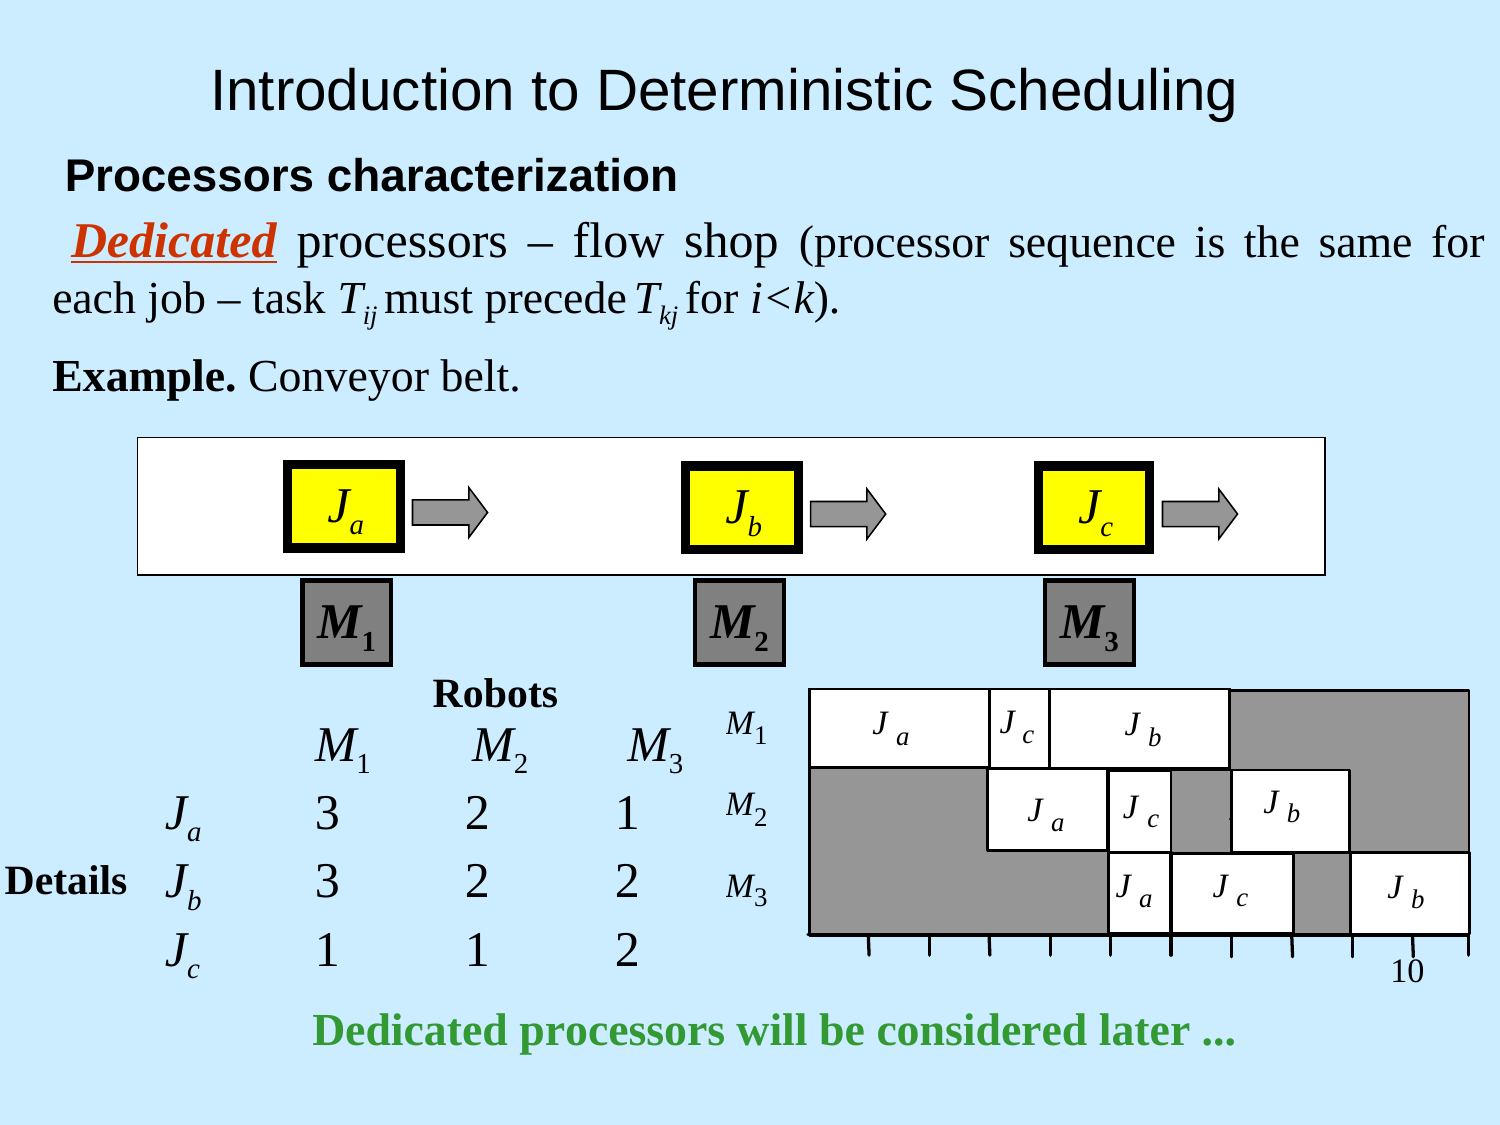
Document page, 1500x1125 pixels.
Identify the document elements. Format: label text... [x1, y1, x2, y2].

chart [726, 688, 1474, 992]
text_box M2 [695, 580, 784, 665]
text_box [137, 437, 1325, 575]
title Introduction to Deterministic Scheduling [0, 12, 1450, 163]
text_box Example. Conveyor belt. [37, 337, 1500, 408]
text_box Details [0, 845, 143, 911]
text_box M3 [1045, 580, 1134, 665]
text_box Jc [1038, 465, 1150, 550]
text_box Robots [417, 657, 574, 703]
text_box Jb [685, 465, 799, 550]
text_box Processors characterization [49, 137, 1338, 200]
text_box Dedicated processors will be considered later ... [37, 992, 1500, 1063]
text_box Ja [287, 464, 401, 549]
text_box M1 [302, 580, 392, 665]
text_box M1 M2 M3 Ja 3 2 1 Jb 3 2 2 Jc 1 1 2 [150, 703, 838, 992]
text_box Dedicated processors – flow shop (processor sequence is the same for each job – task Tij must precede Tkj for i<k). [37, 200, 1500, 337]
